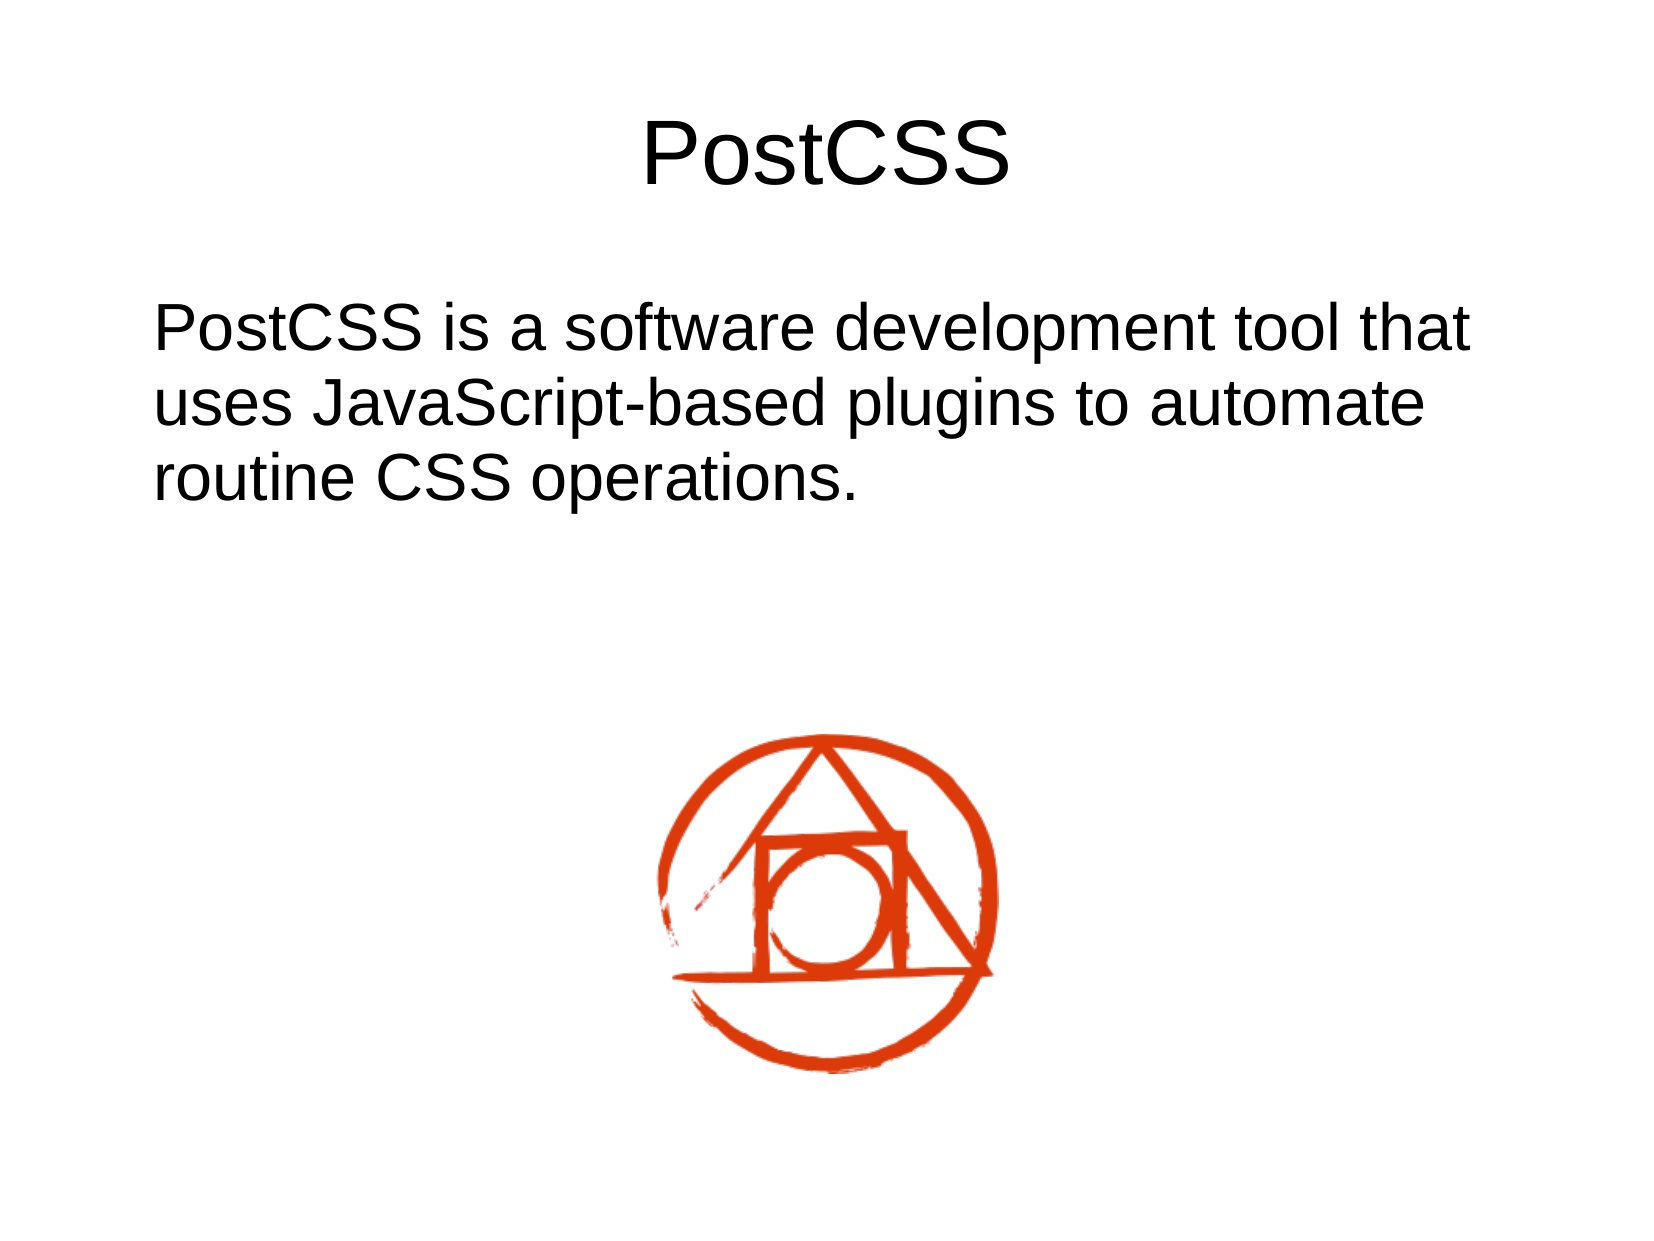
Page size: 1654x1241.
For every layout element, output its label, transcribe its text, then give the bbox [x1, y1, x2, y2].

picture [654, 734, 999, 1074]
title PostCSS [82, 49, 1571, 257]
list PostCSS is a software development tool that uses JavaScript-based plugins to automate routine CSS operations. [82, 290, 1571, 1010]
